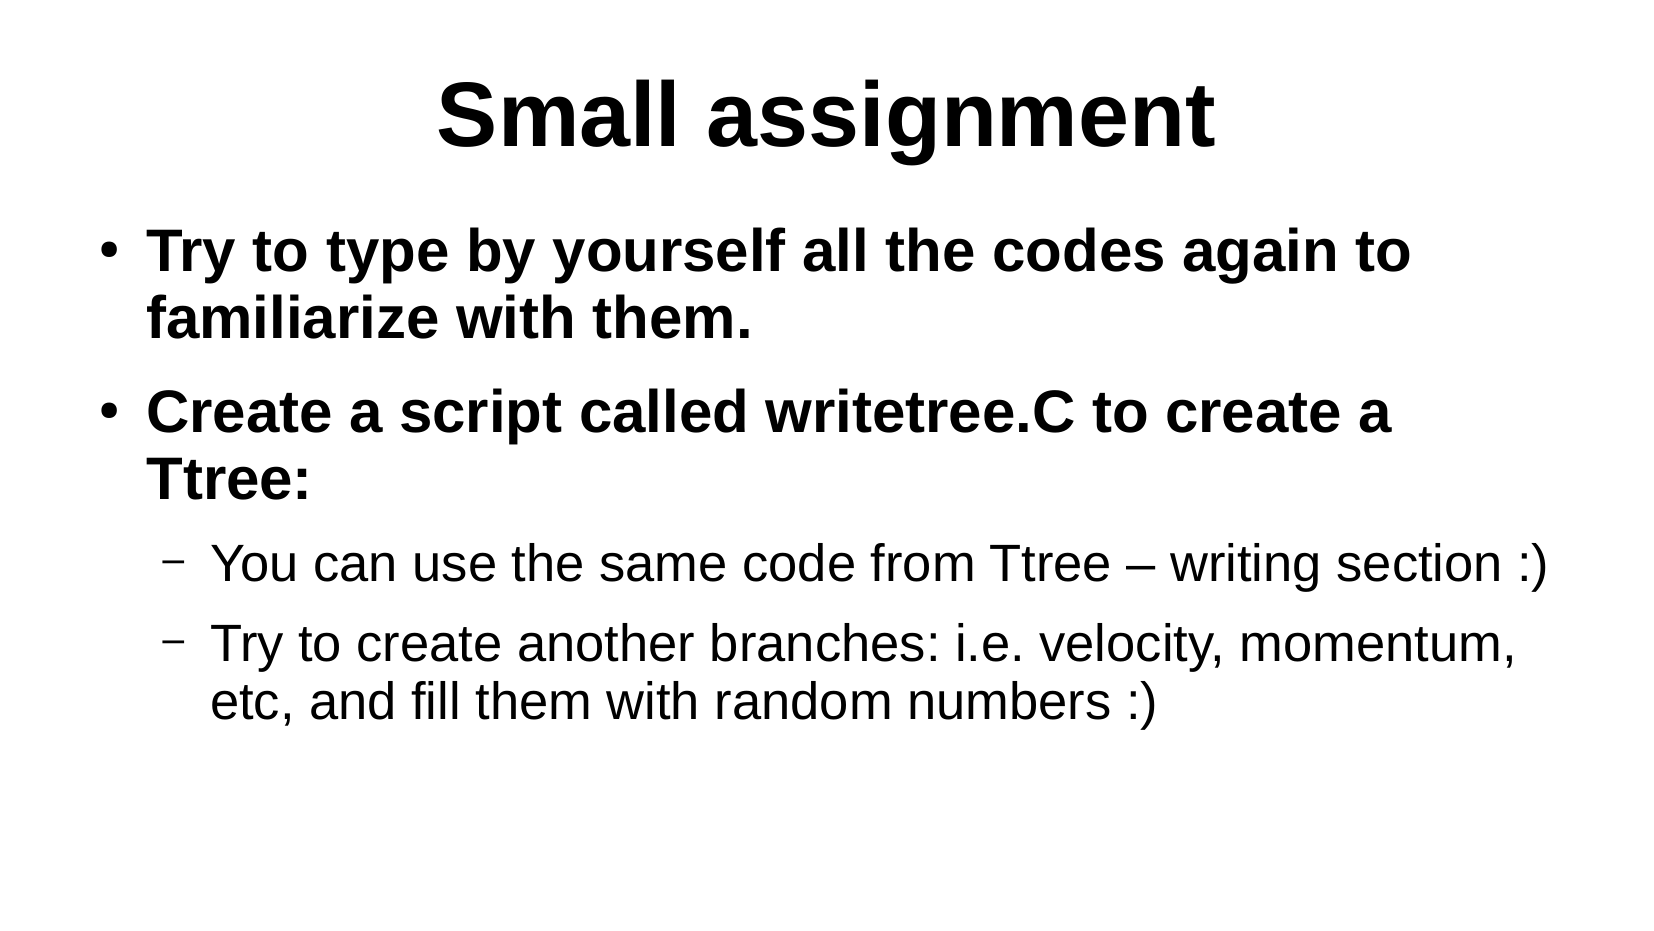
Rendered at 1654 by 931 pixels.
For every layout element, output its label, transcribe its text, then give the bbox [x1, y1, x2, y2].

title Small assignment [82, 37, 1571, 193]
list Try to type by yourself all the codes again to familiarize with them. Create a script called writetree.C to create a Ttree: You can use the same code from Ttree – writing section :) Try to create another branches: i.e. velocity, momentum, etc, and fill them with random numbers :) [82, 217, 1571, 758]
